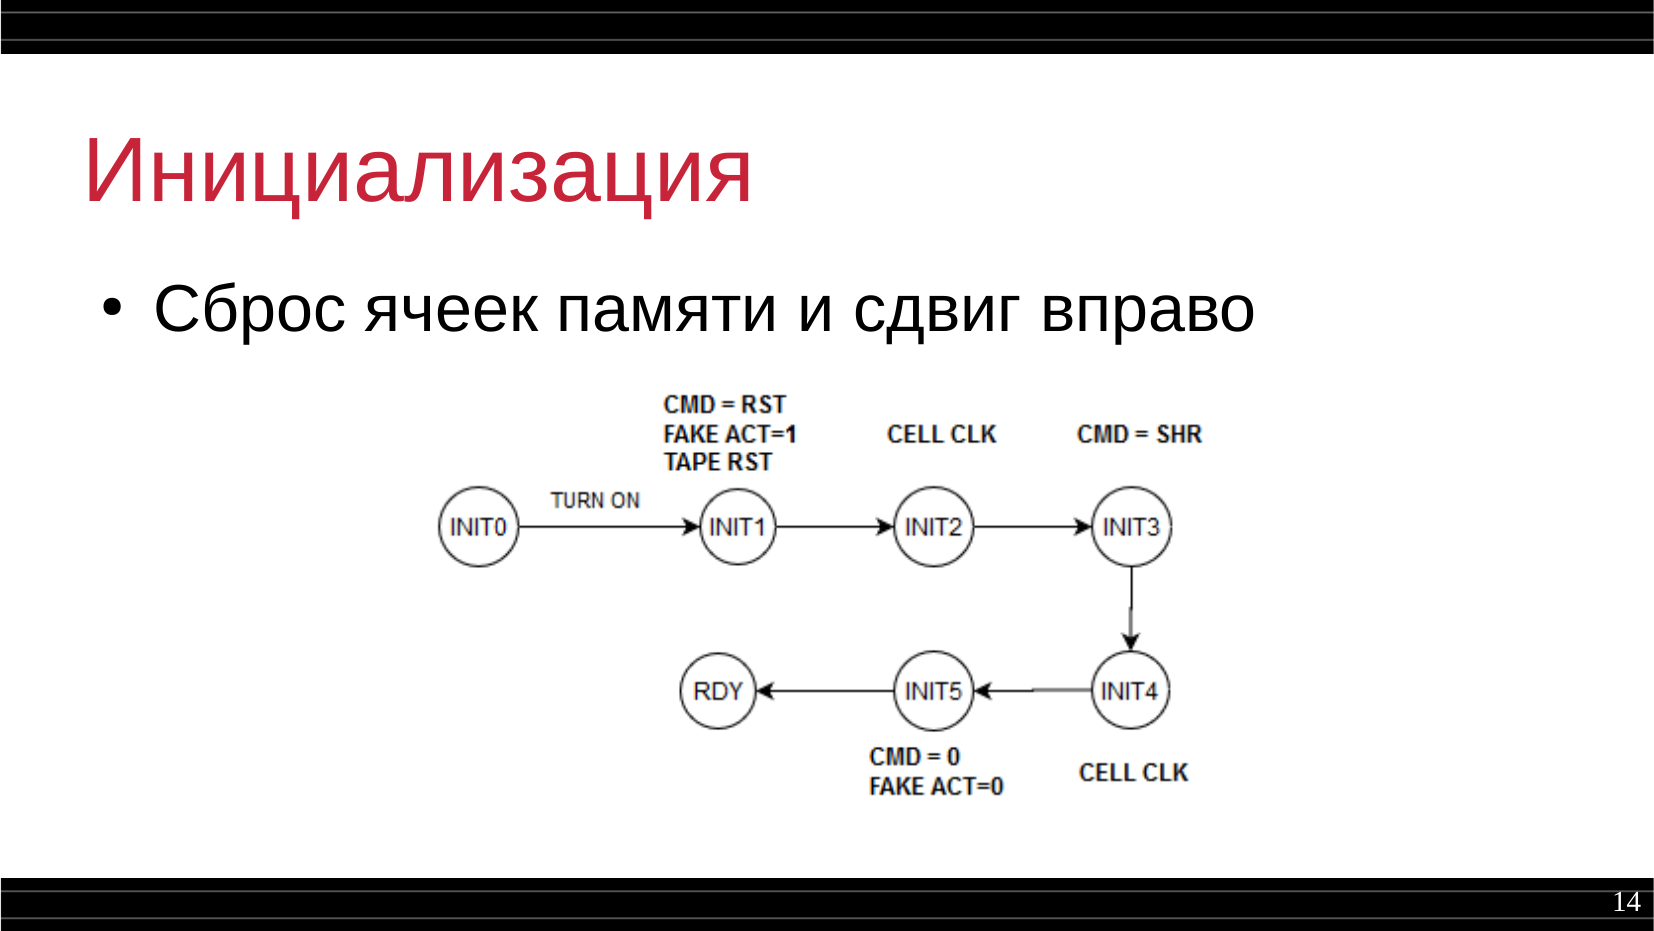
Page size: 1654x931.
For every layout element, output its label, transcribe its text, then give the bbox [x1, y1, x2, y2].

title Инициализация [82, 92, 1571, 248]
picture [413, 366, 1240, 827]
list Сброс ячеек памяти и сдвиг вправо [82, 271, 1571, 758]
picture [0, 878, 1654, 931]
picture [0, 0, 1654, 54]
